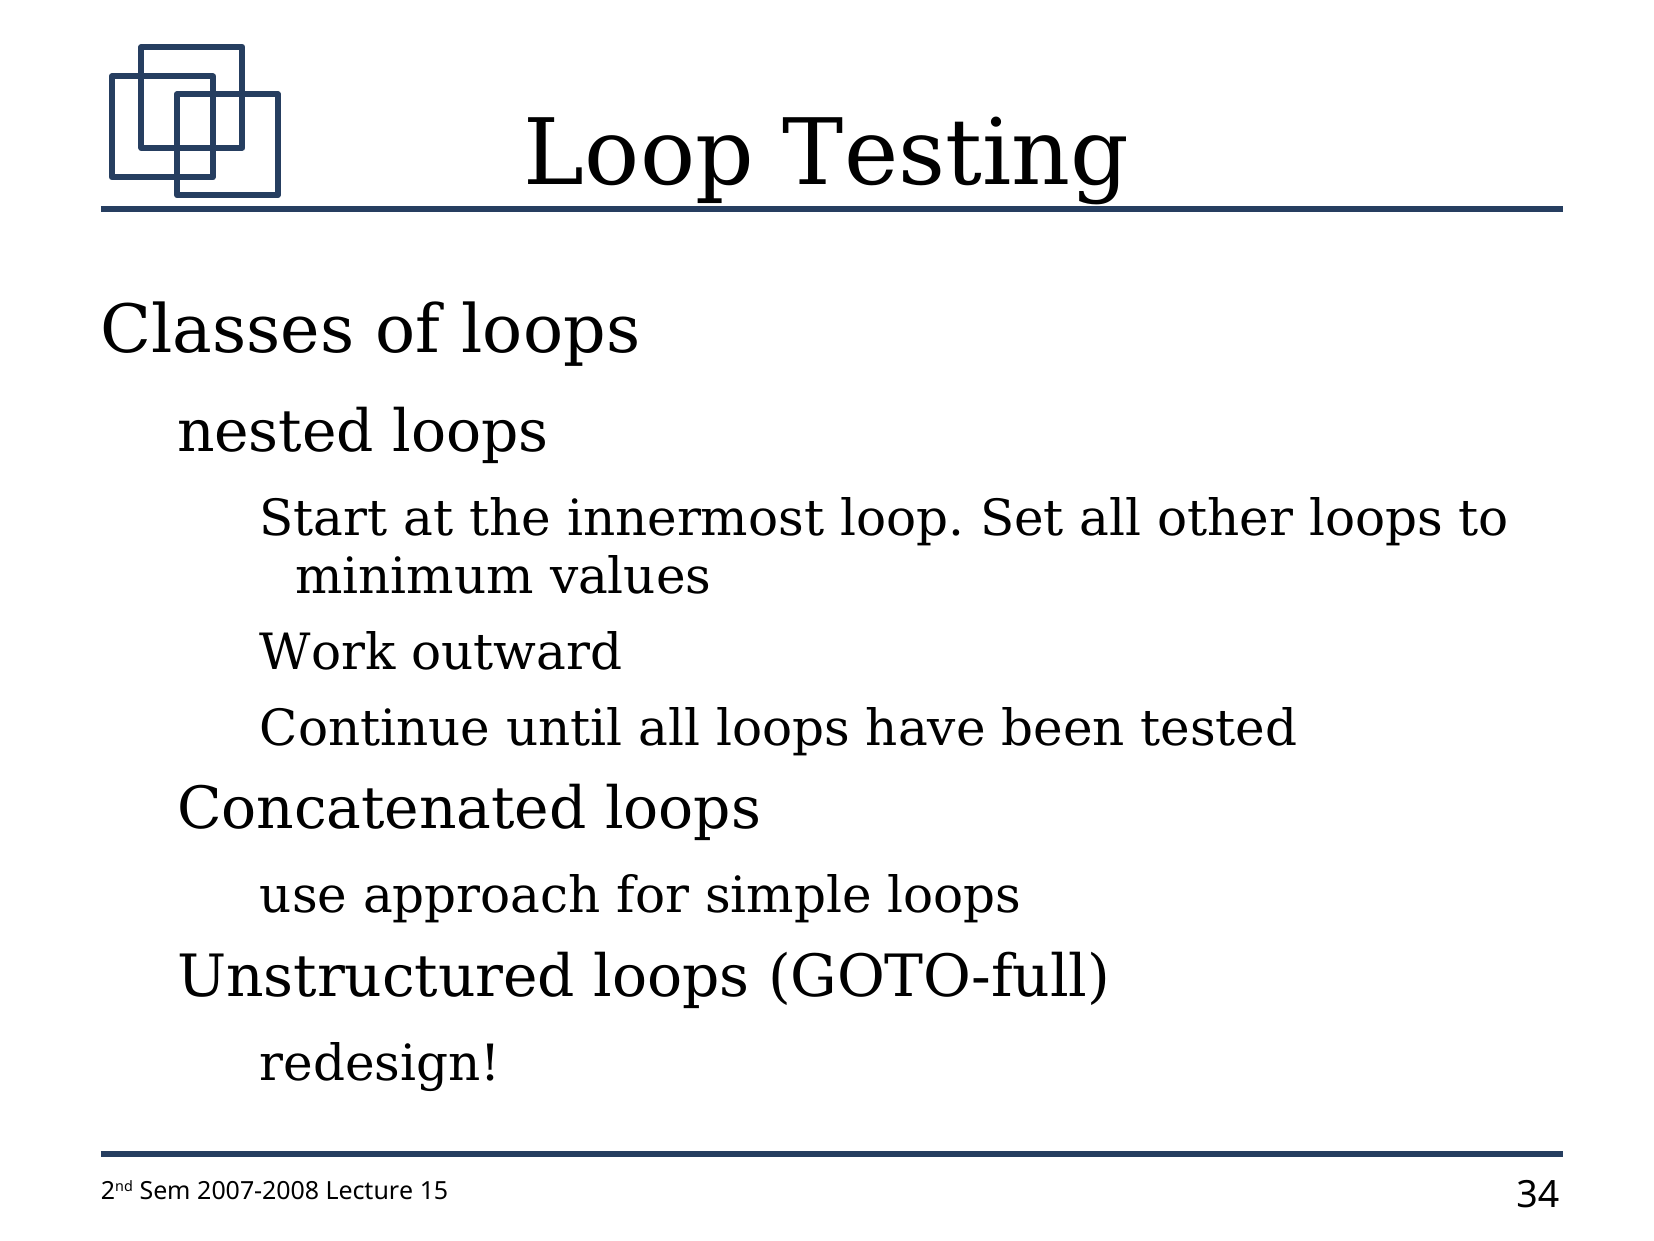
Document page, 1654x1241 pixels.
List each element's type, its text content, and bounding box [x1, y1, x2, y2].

list Classes of loops nested loops Start at the innermost loop. Set all other loops to minimum values Work outward Continue until all loops have been tested Concatenated loops use approach for simple loops Unstructured loops (GOTO-full) redesign! [82, 290, 1571, 1109]
title Loop Testing [82, 49, 1571, 257]
